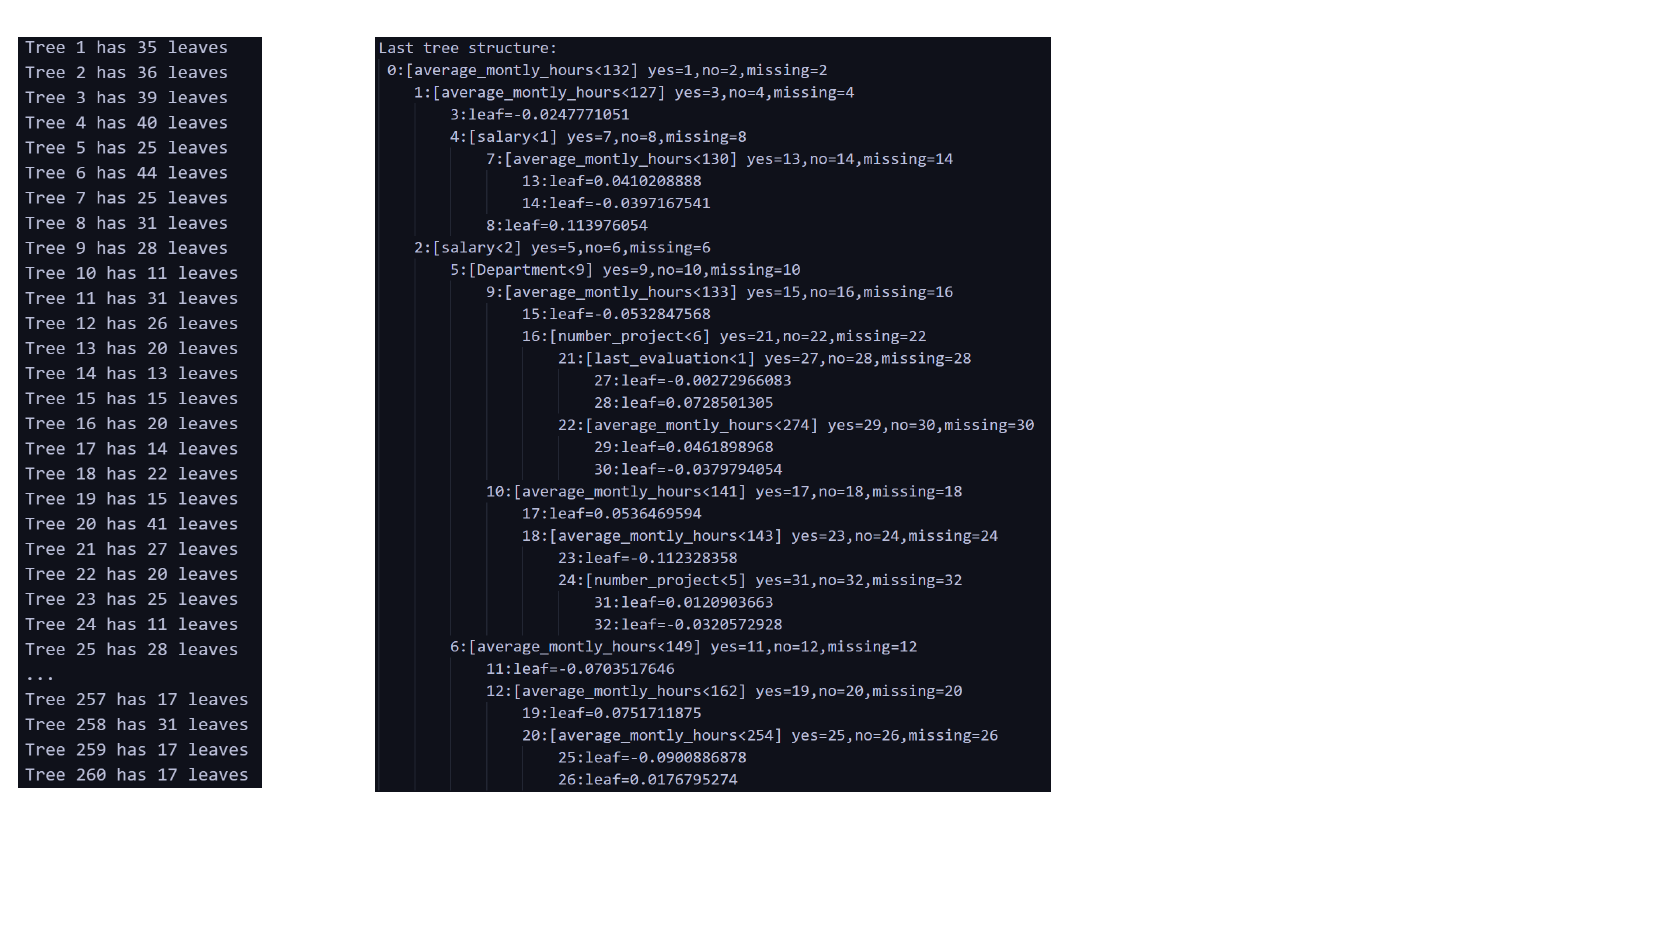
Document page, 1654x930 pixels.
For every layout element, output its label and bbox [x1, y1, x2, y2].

picture [375, 37, 1051, 792]
picture [18, 37, 262, 788]
